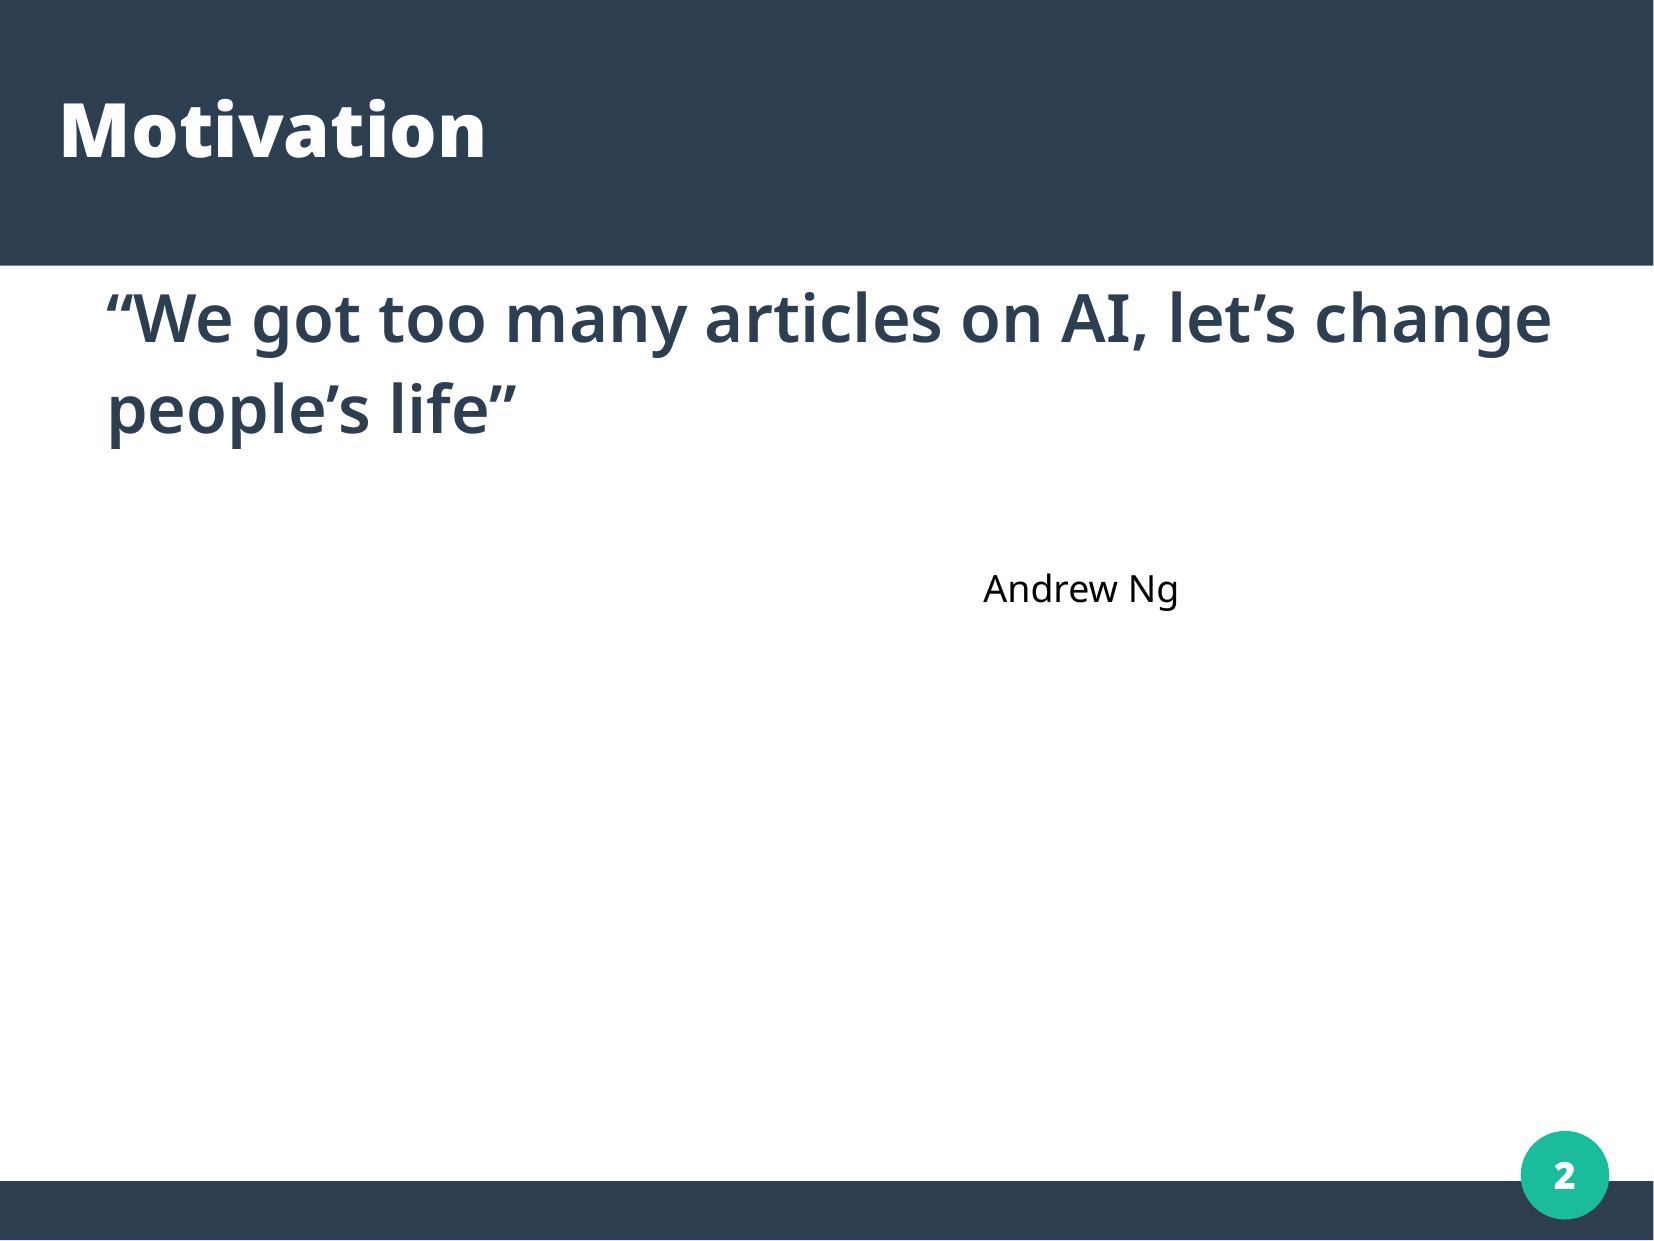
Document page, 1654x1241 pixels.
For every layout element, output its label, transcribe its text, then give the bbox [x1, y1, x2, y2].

list “We got too many articles on AI, let’s change people’s life” [35, 271, 1571, 1099]
text_box Andrew Ng [968, 555, 1524, 614]
title Motivation [59, 49, 1595, 207]
